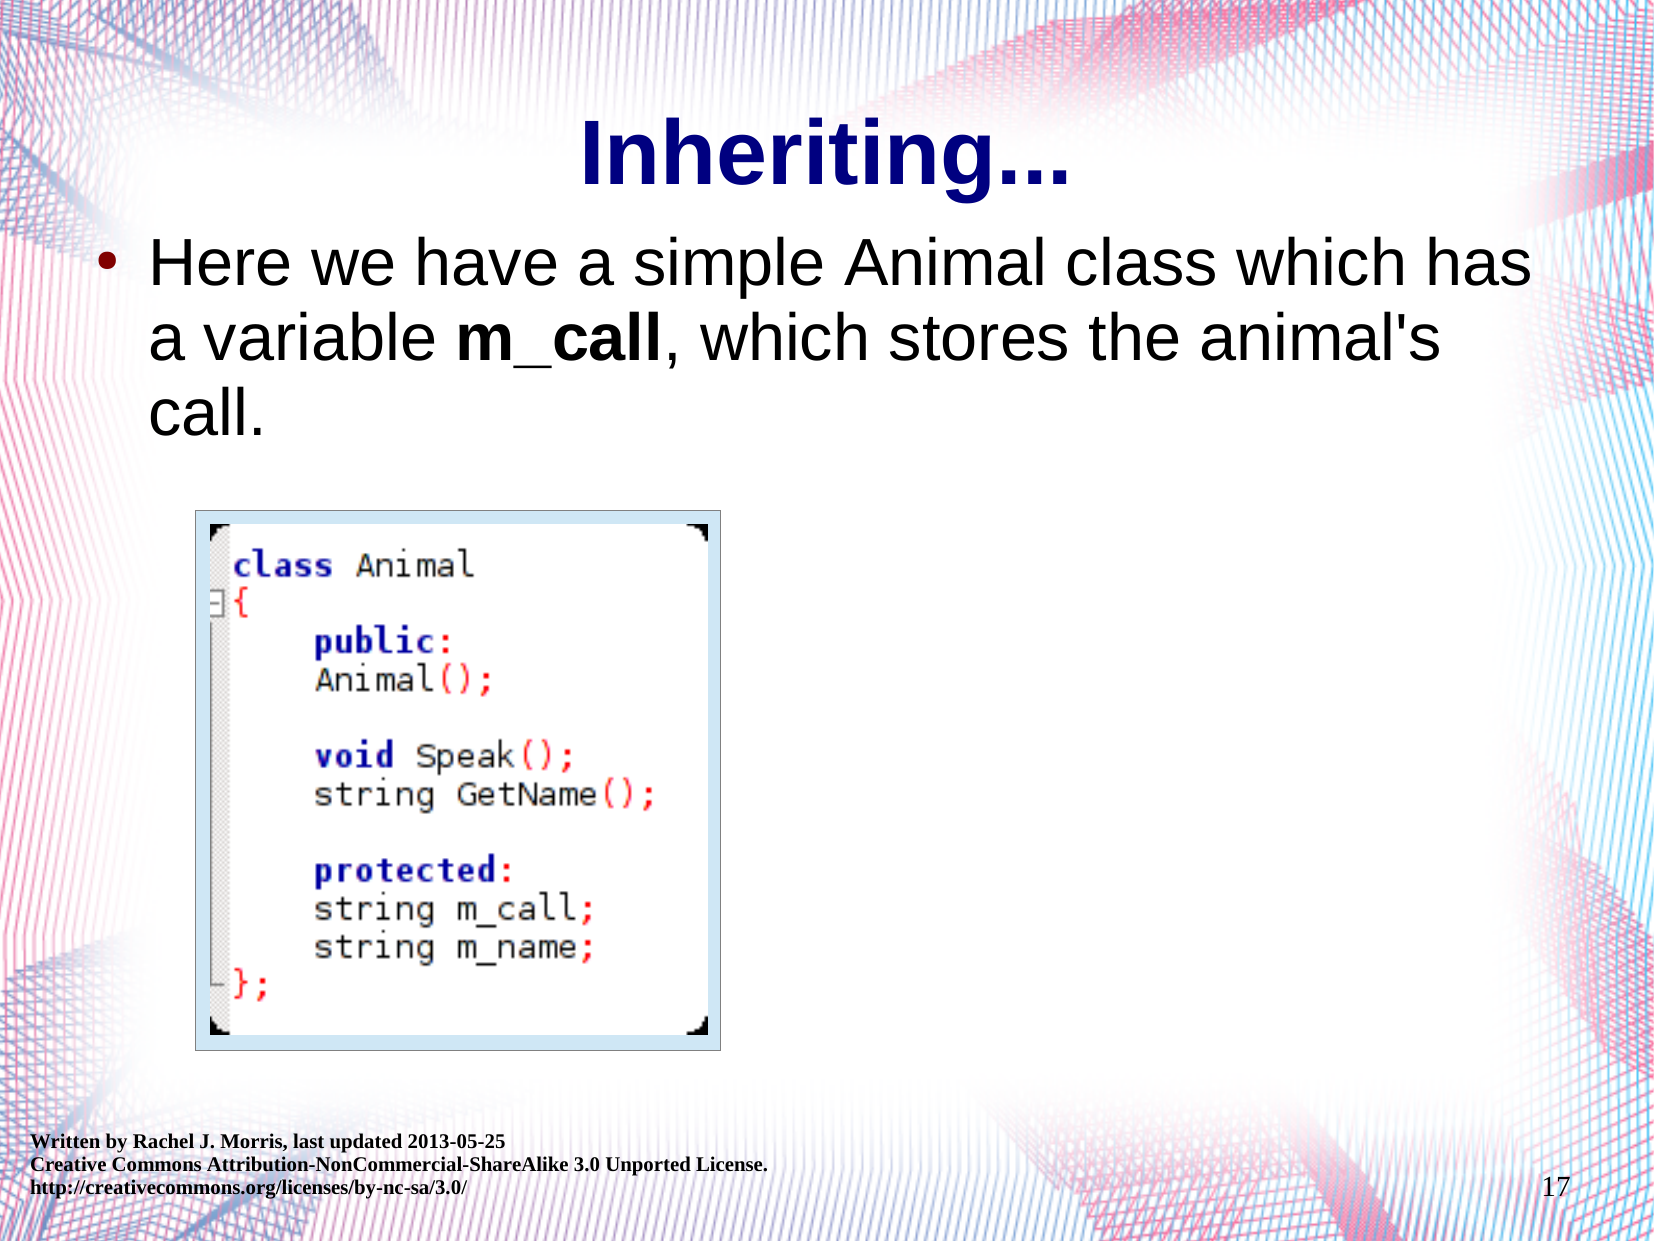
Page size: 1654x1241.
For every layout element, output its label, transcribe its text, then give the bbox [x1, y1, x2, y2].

text_box [195, 510, 721, 1051]
title Inheriting... [82, 49, 1571, 257]
list Here we have a simple Animal class which has a variable m_call, which stores the animal's call. [77, 225, 1566, 481]
picture [0, 0, 1654, 1241]
